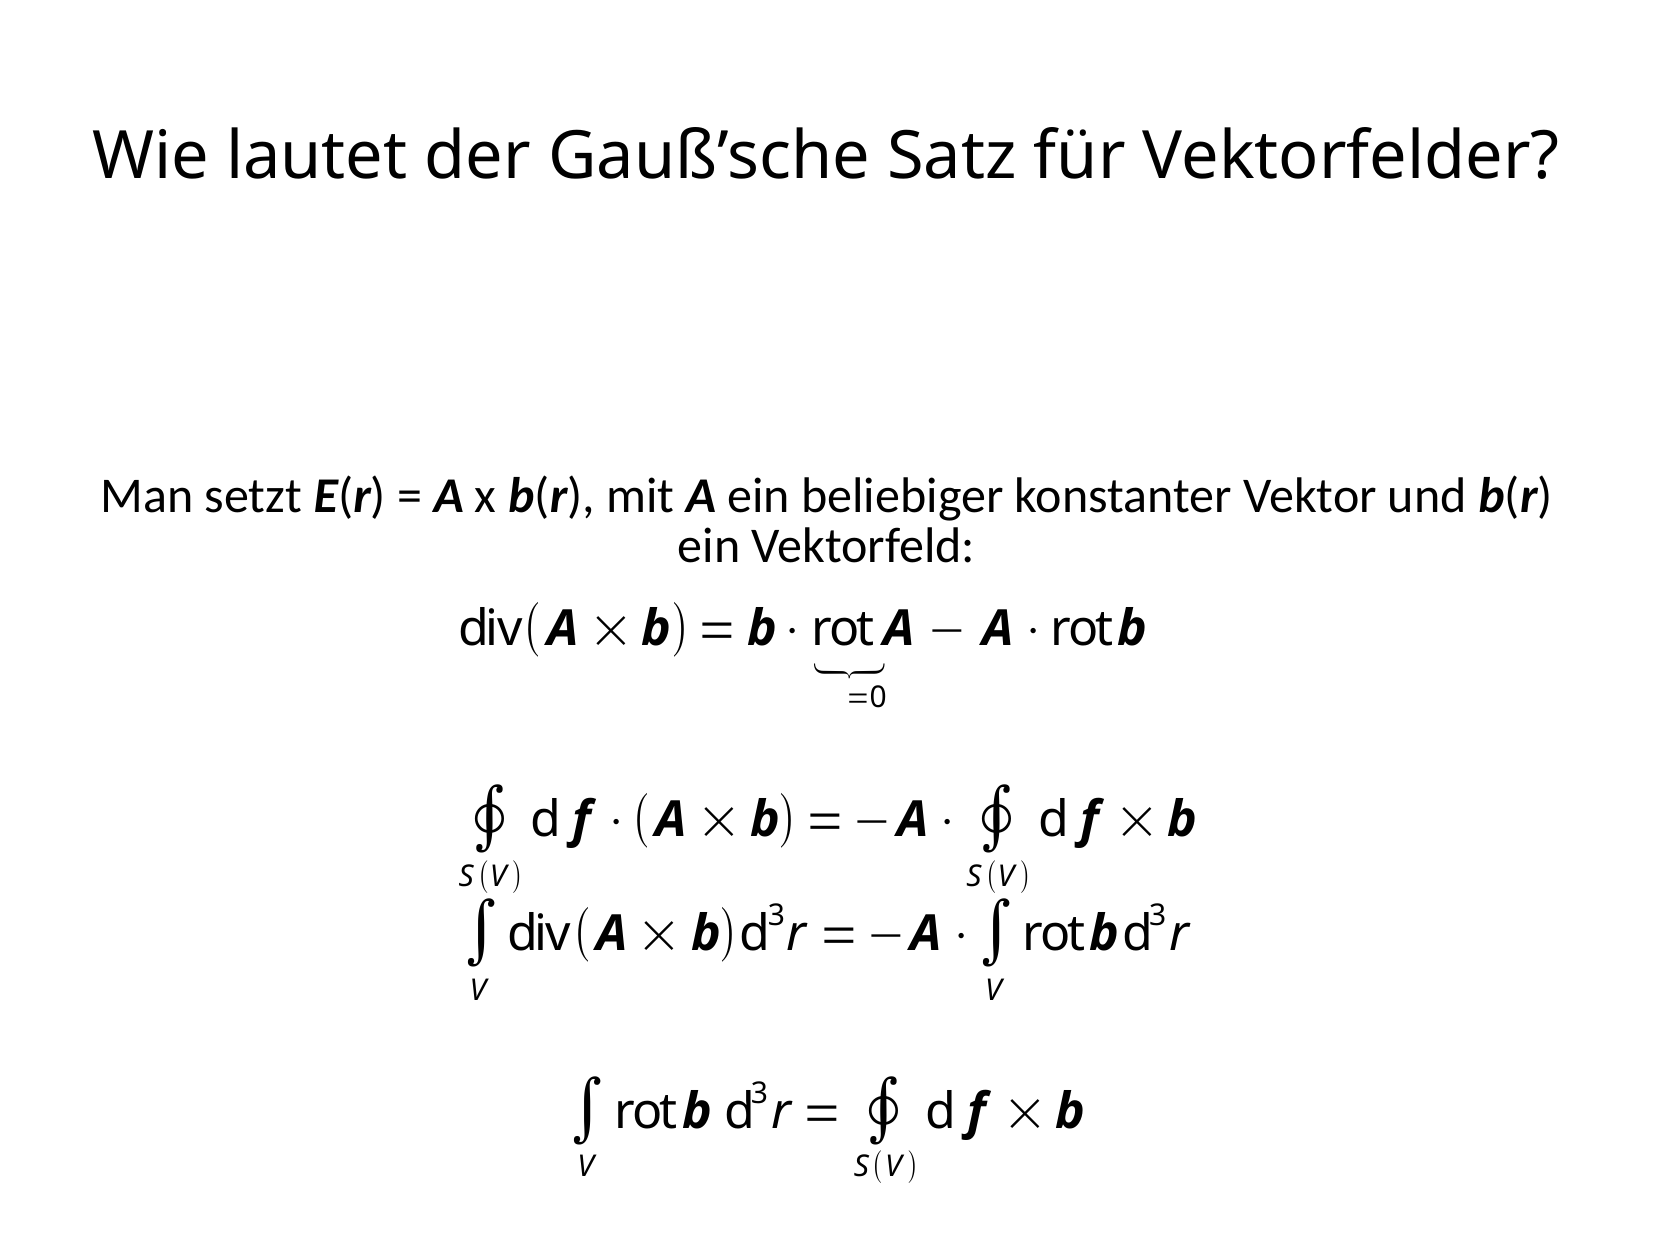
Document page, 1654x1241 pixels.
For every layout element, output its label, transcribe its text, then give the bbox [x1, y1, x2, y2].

subtitle Man setzt E(r) = A x b(r), mit A ein beliebiger konstanter Vektor und b(r) ein Vektorfeld: [82, 290, 1571, 1010]
title Wie lautet der Gauß’sche Satz für Vektorfelder? [82, 49, 1571, 257]
chart [452, 598, 1202, 1185]
